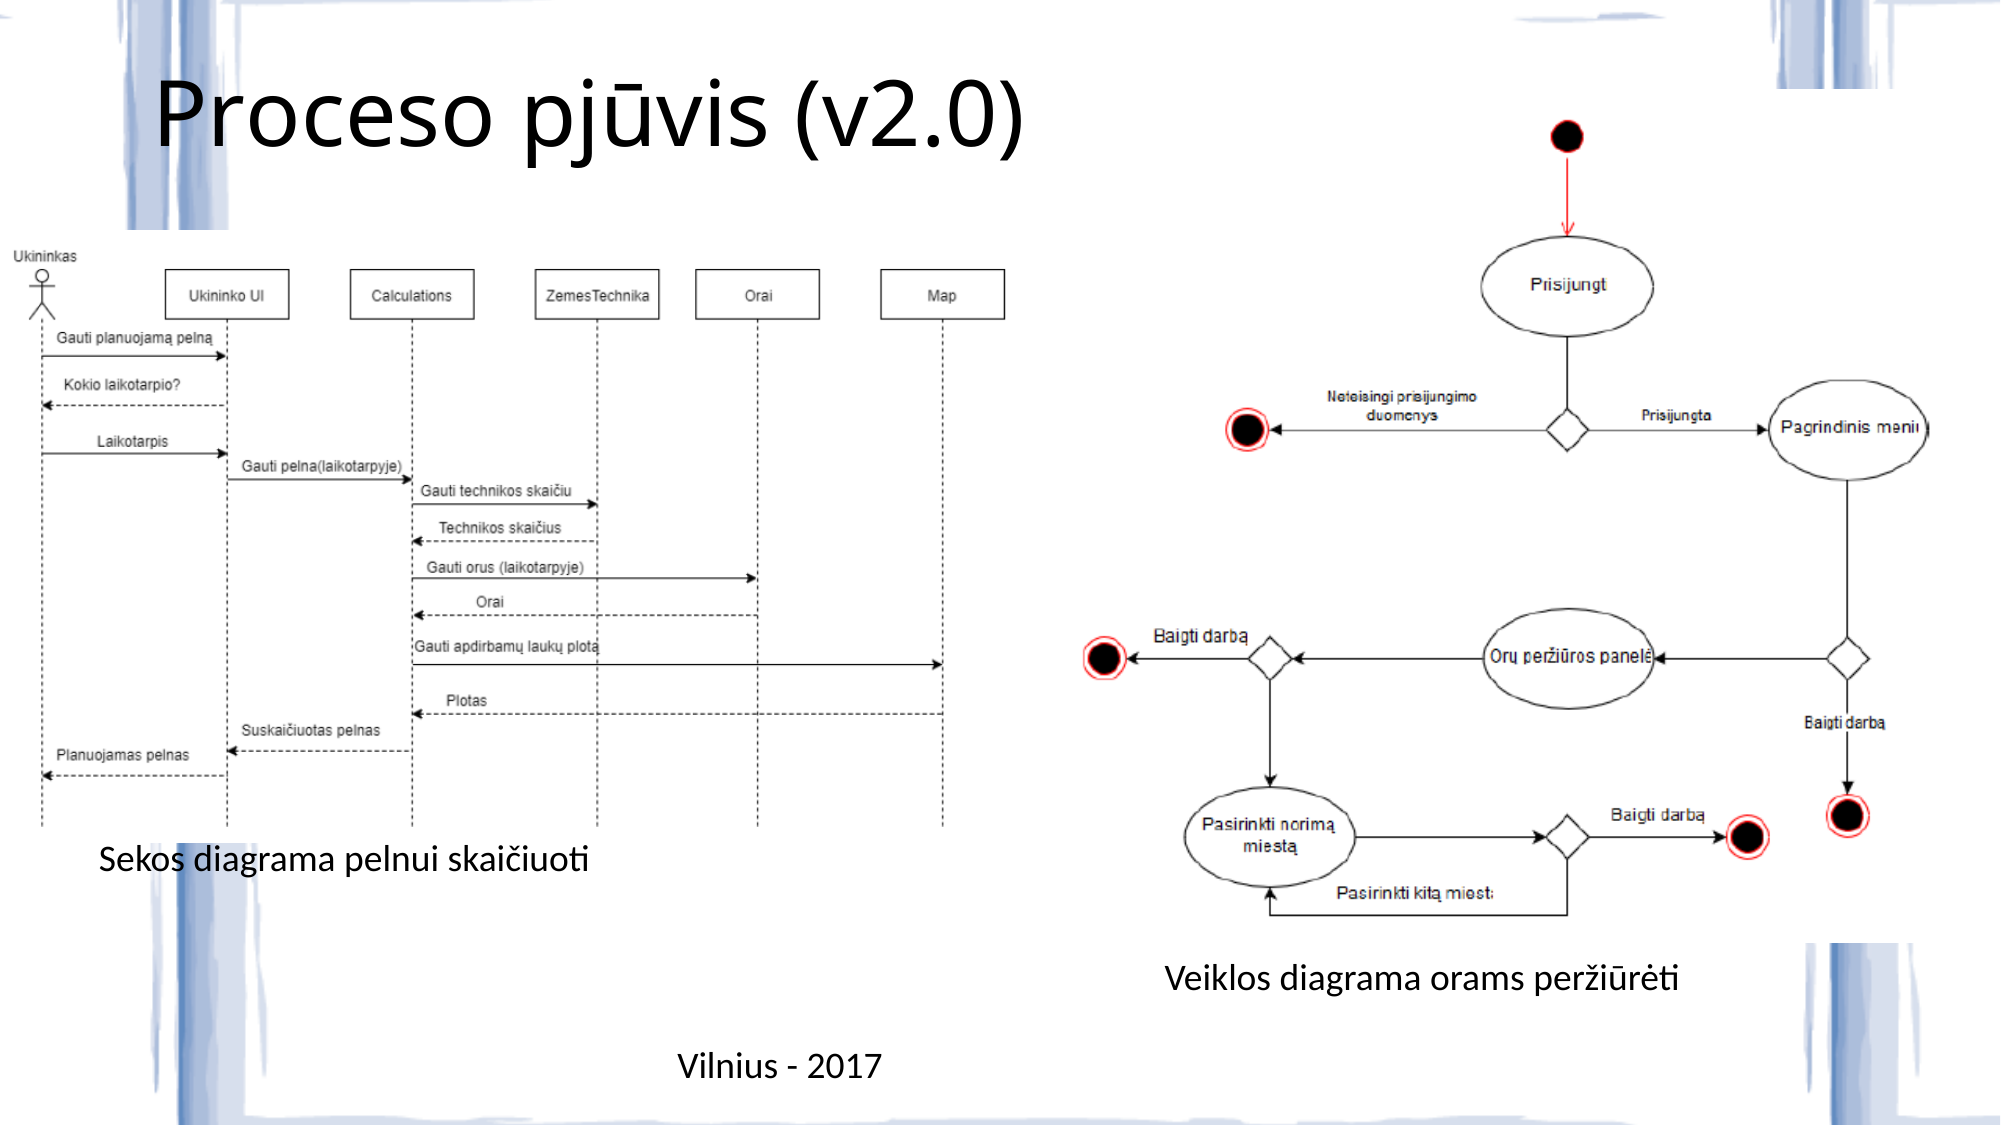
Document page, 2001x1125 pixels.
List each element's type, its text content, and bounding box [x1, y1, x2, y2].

text_box Sekos diagrama pelnui skaičiuoti [84, 827, 842, 887]
title Proceso pjūvis (v2.0) [137, 59, 1863, 278]
text_box Veiklos diagrama orams peržiūrėti [1149, 945, 1812, 1006]
footer Vilnius - 2017 [662, 1034, 1338, 1094]
picture [0, 0, 2001, 1125]
